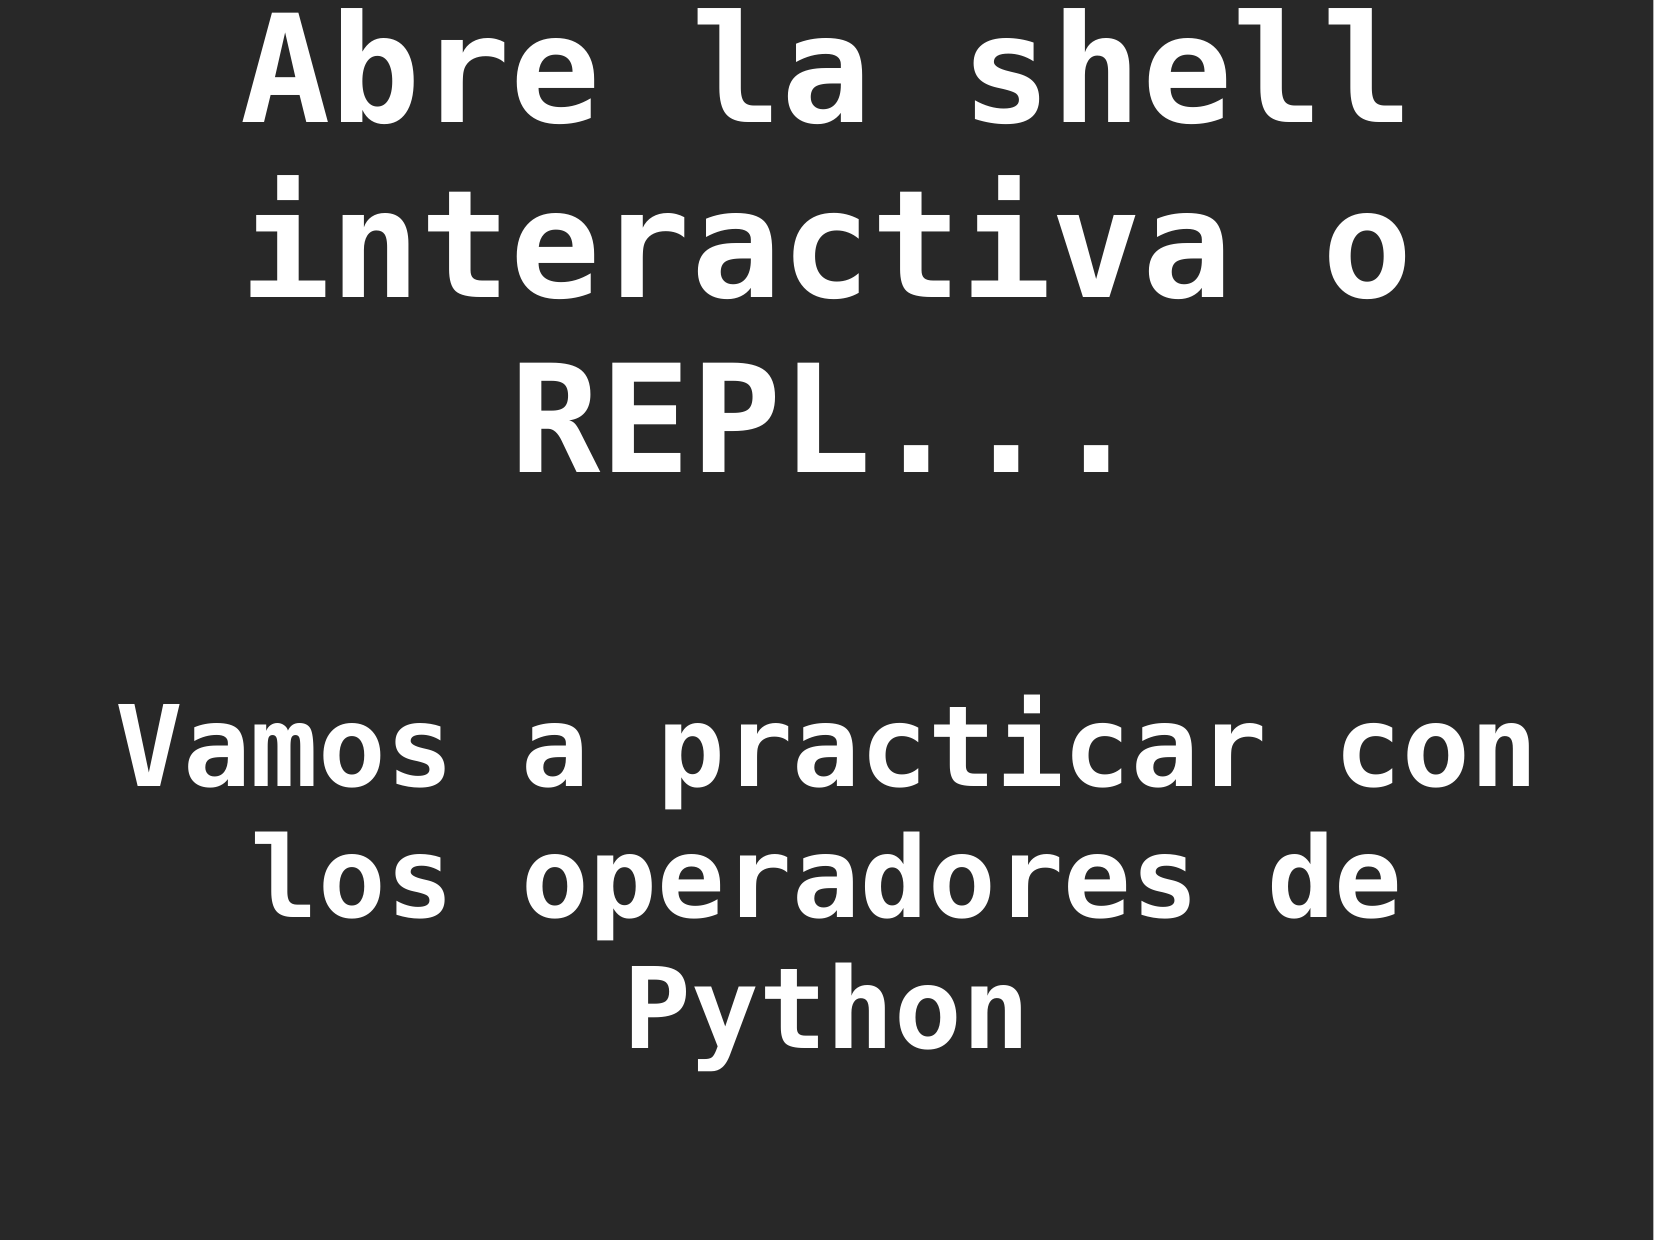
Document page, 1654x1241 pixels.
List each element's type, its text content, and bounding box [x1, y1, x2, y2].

subtitle Abre la shell interactiva o REPL... Vamos a practicar con los operadores de Python [82, 49, 1571, 1010]
